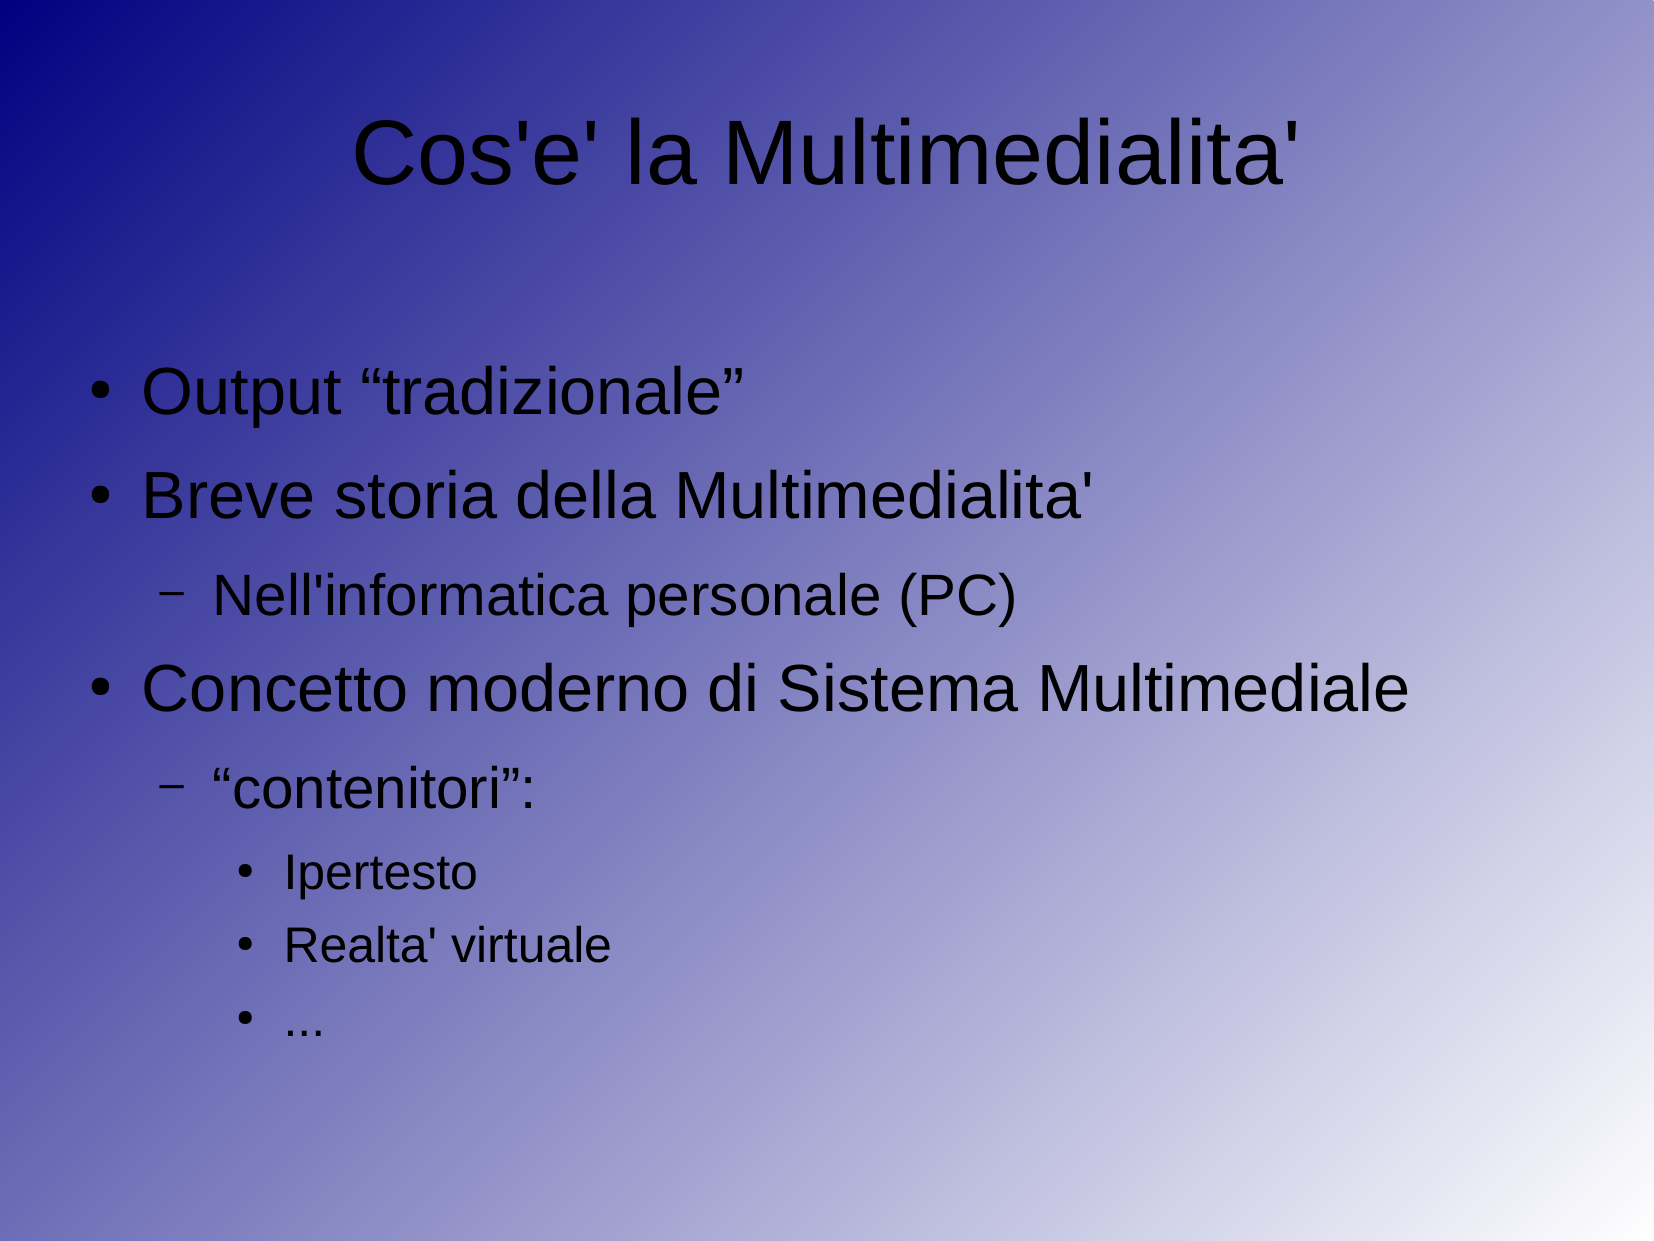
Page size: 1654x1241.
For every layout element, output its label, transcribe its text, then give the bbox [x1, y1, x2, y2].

list Output “tradizionale” Breve storia della Multimedialita' Nell'informatica personale (PC) Concetto moderno di Sistema Multimediale “contenitori”: Ipertesto Realta' virtuale ... [70, 354, 1560, 1052]
title Cos'e' la Multimedialita' [82, 49, 1571, 257]
